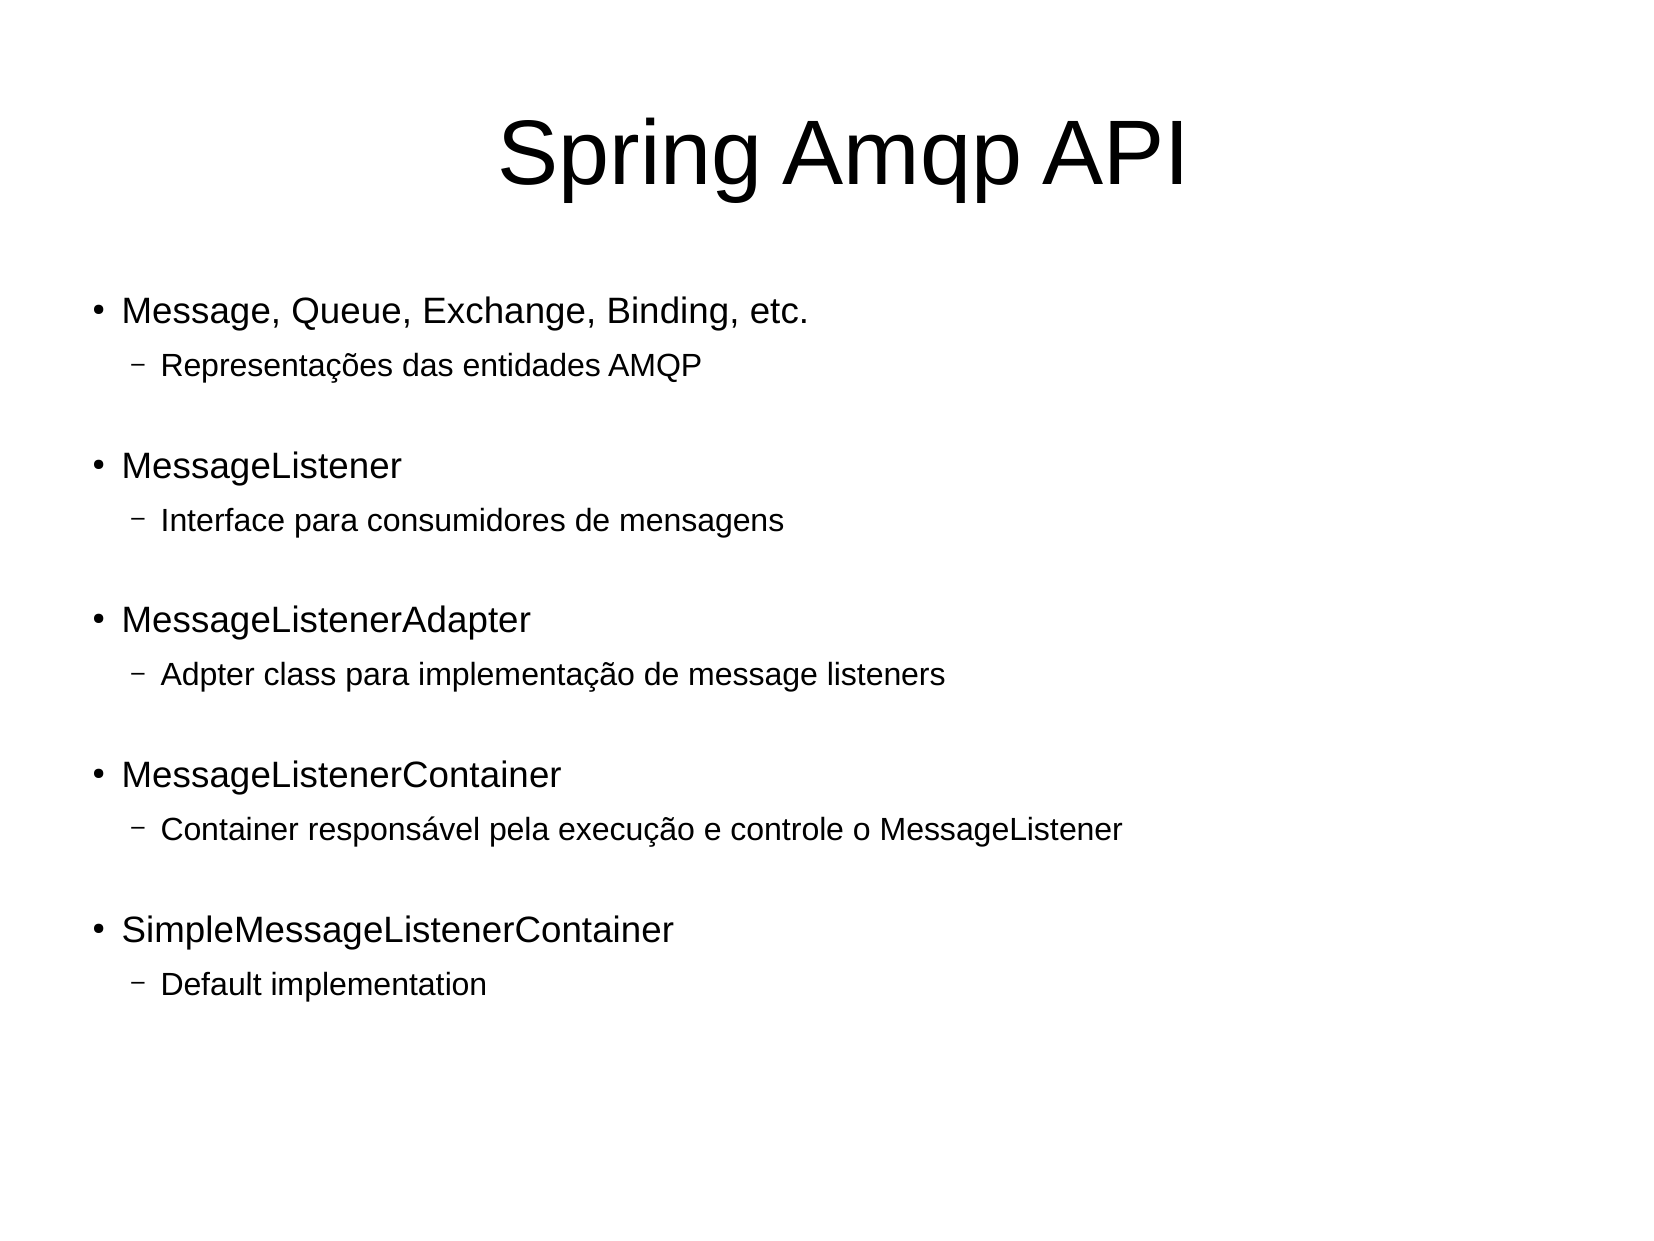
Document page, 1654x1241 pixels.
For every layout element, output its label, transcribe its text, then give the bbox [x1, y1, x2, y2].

title Spring Amqp API [82, 49, 1571, 257]
list Message, Queue, Exchange, Binding, etc. Representações das entidades AMQP MessageListener Interface para consumidores de mensagens MessageListenerAdapter Adpter class para implementação de message listeners MessageListenerContainer Container responsável pela execução e controle o MessageListener SimpleMessageListenerContainer Default implementation [82, 290, 1571, 1010]
